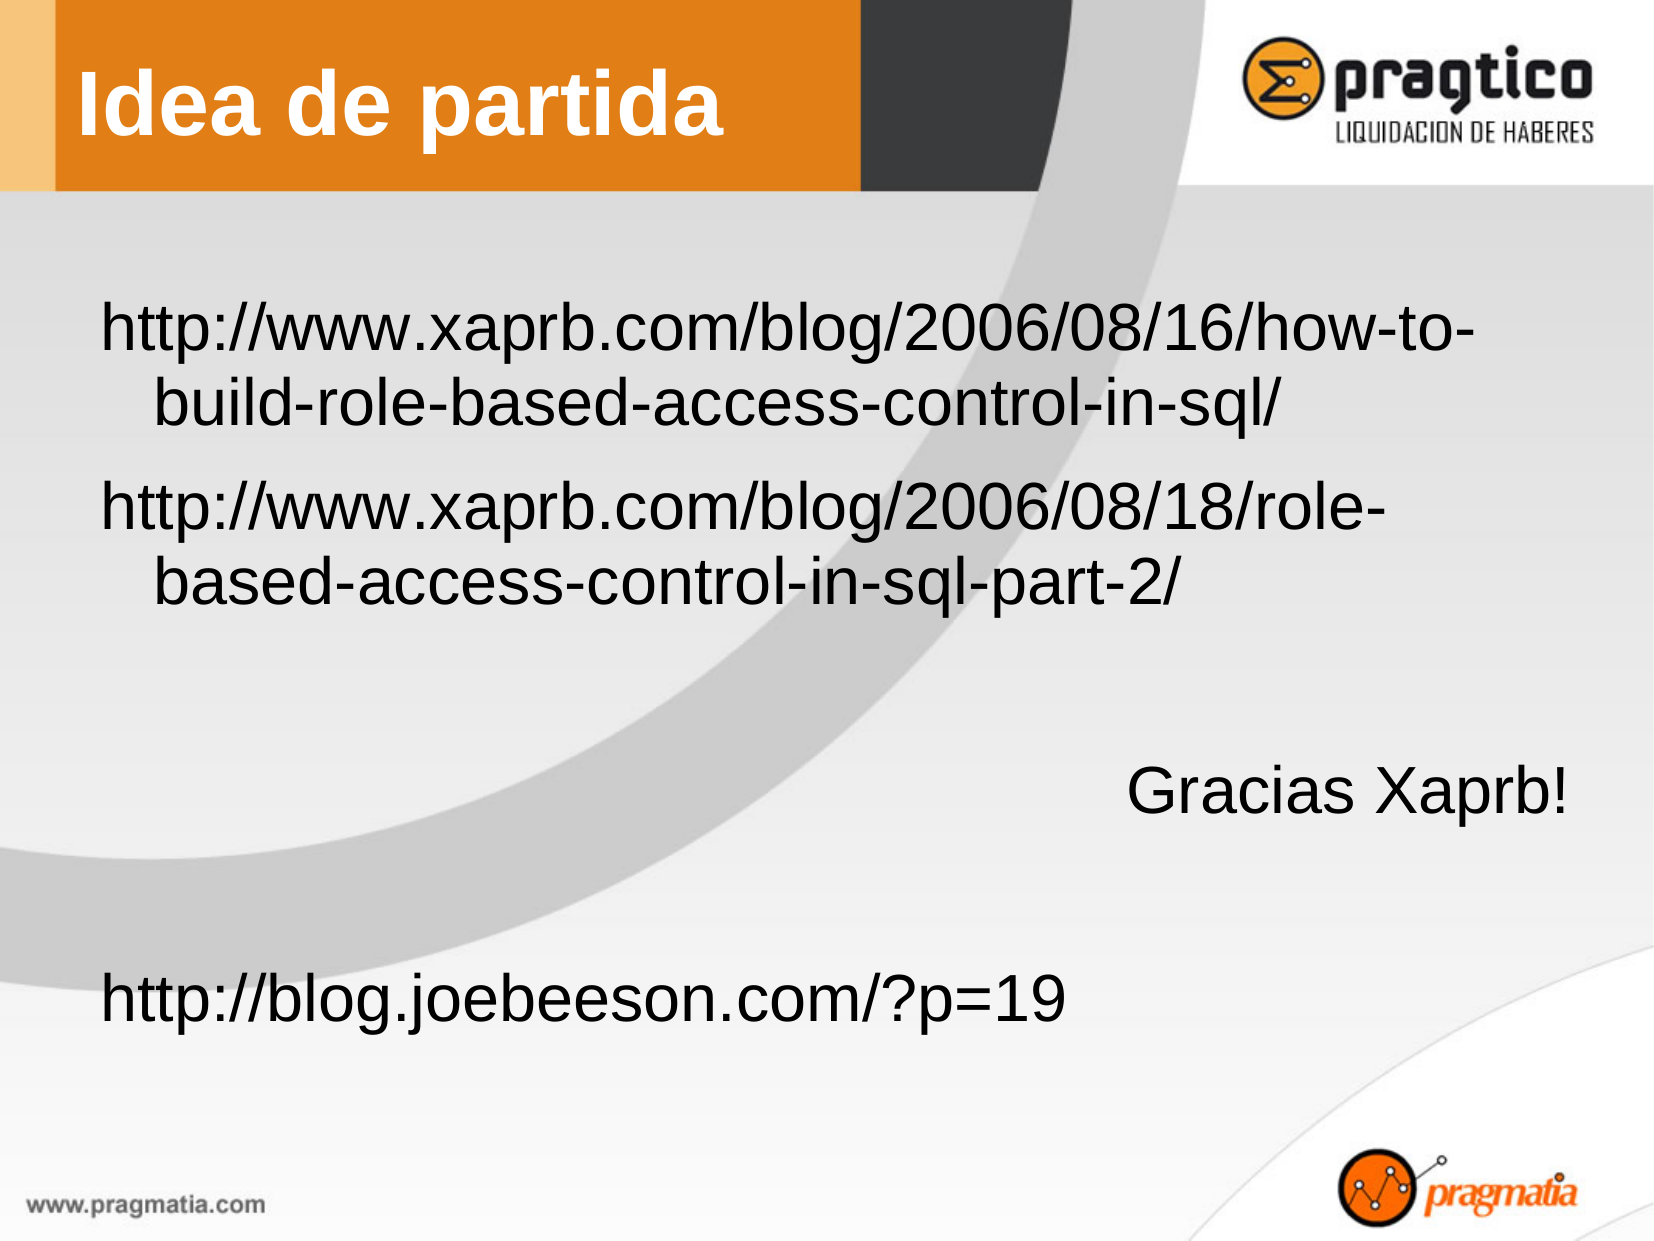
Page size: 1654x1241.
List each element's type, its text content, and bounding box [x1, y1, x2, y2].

title Idea de partida [76, 0, 1565, 208]
picture [0, 0, 1654, 1241]
list http://www.xaprb.com/blog/2006/08/16/how-to-build-role-based-access-control-in-sql/ http://www.xaprb.com/blog/2006/08/18/role-based-access-control-in-sql-part-2/ Gracias Xaprb! http://blog.joebeeson.com/?p=19 [82, 290, 1571, 1109]
